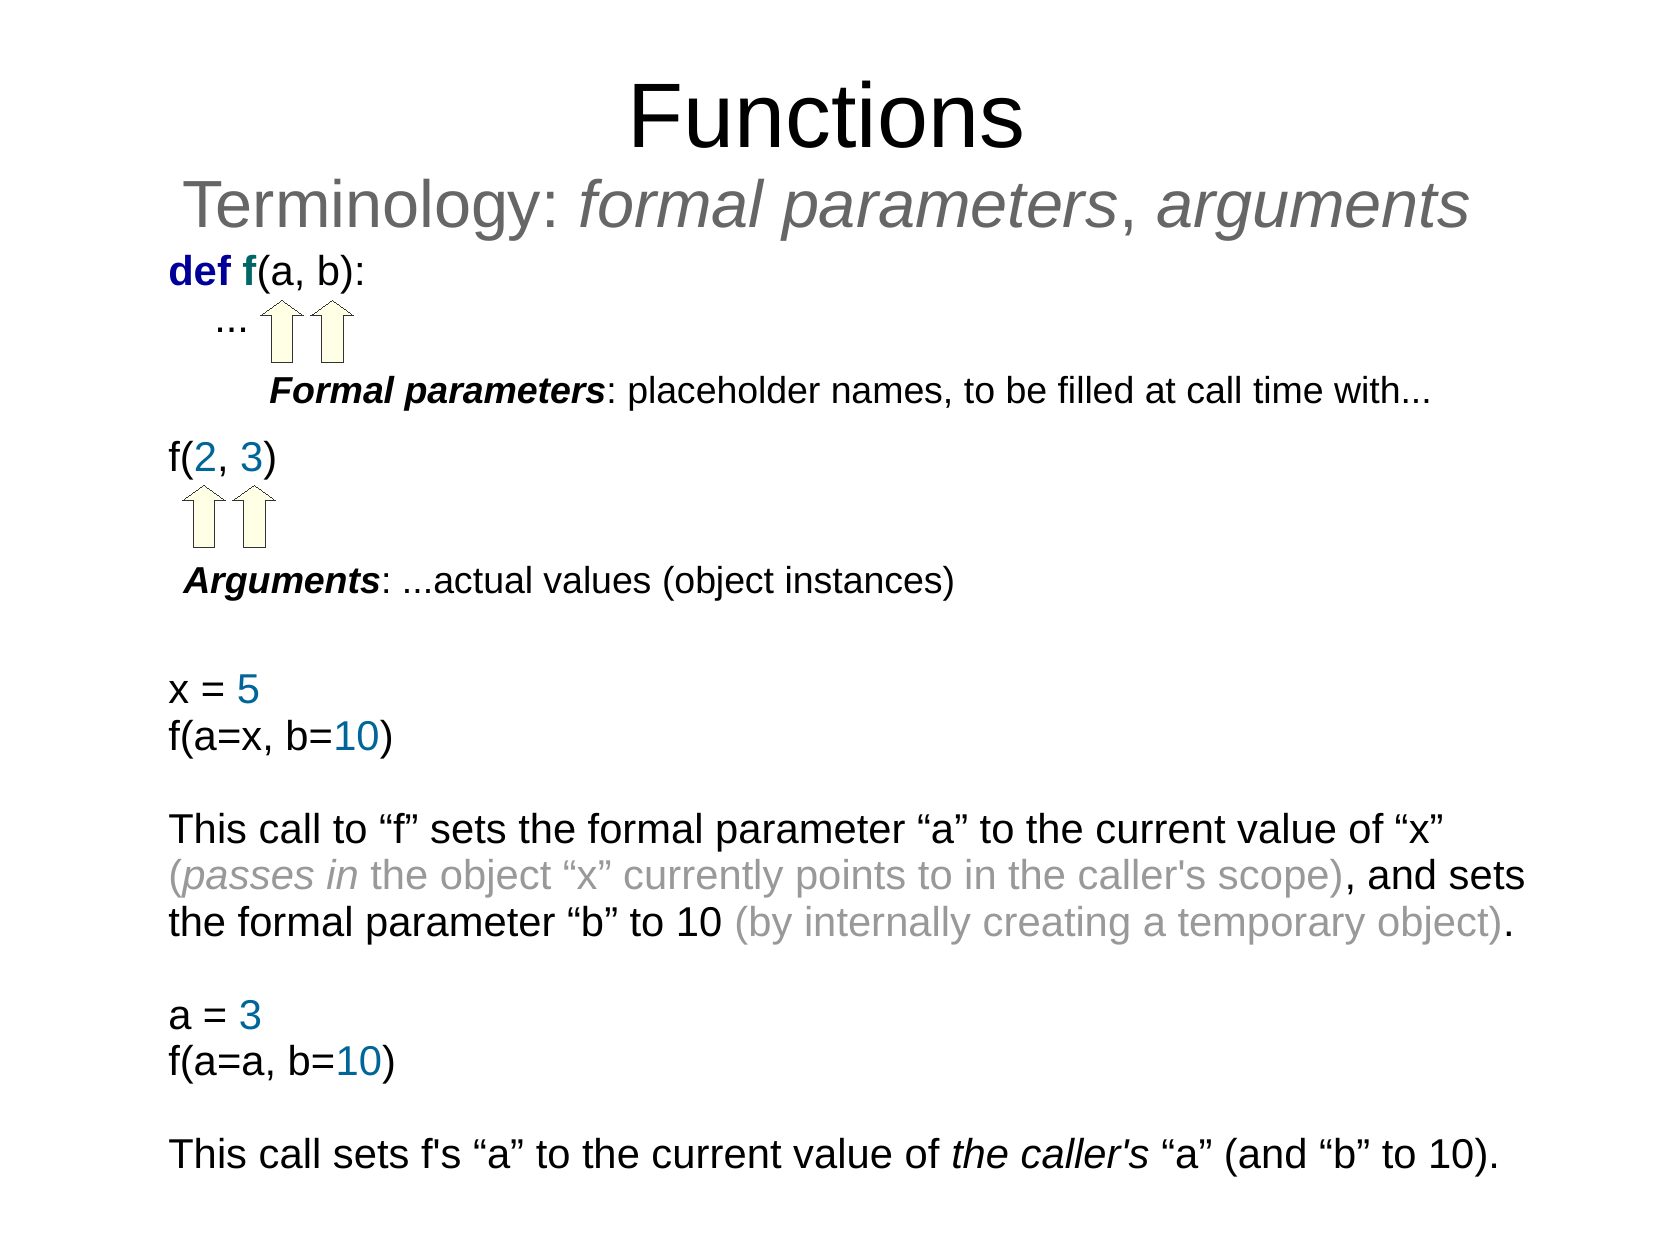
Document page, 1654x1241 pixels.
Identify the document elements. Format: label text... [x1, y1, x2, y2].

text_box [232, 485, 276, 548]
text_box [260, 300, 304, 363]
text_box [182, 485, 226, 548]
title Functions Terminology: formal parameters, arguments [82, 49, 1571, 257]
text_box Formal parameters: placeholder names, to be filled at call time with... [254, 362, 1448, 420]
text_box def f(a, b): ... f(2, 3) x = 5 f(a=x, b=10) This call to “f” sets the formal parameter “a” to the current value of “x” (passes in the object “x” currently points to in the caller's scope), and sets the formal parameter “b” to 10 (by internally creating a temporary object). a = 3 f(a=a, b=10) This call sets f's “a” to the current value of the caller's “a” (and “b” to 10). [82, 240, 1561, 1196]
text_box [310, 300, 354, 362]
text_box Arguments: ...actual values (object instances) [168, 552, 971, 609]
